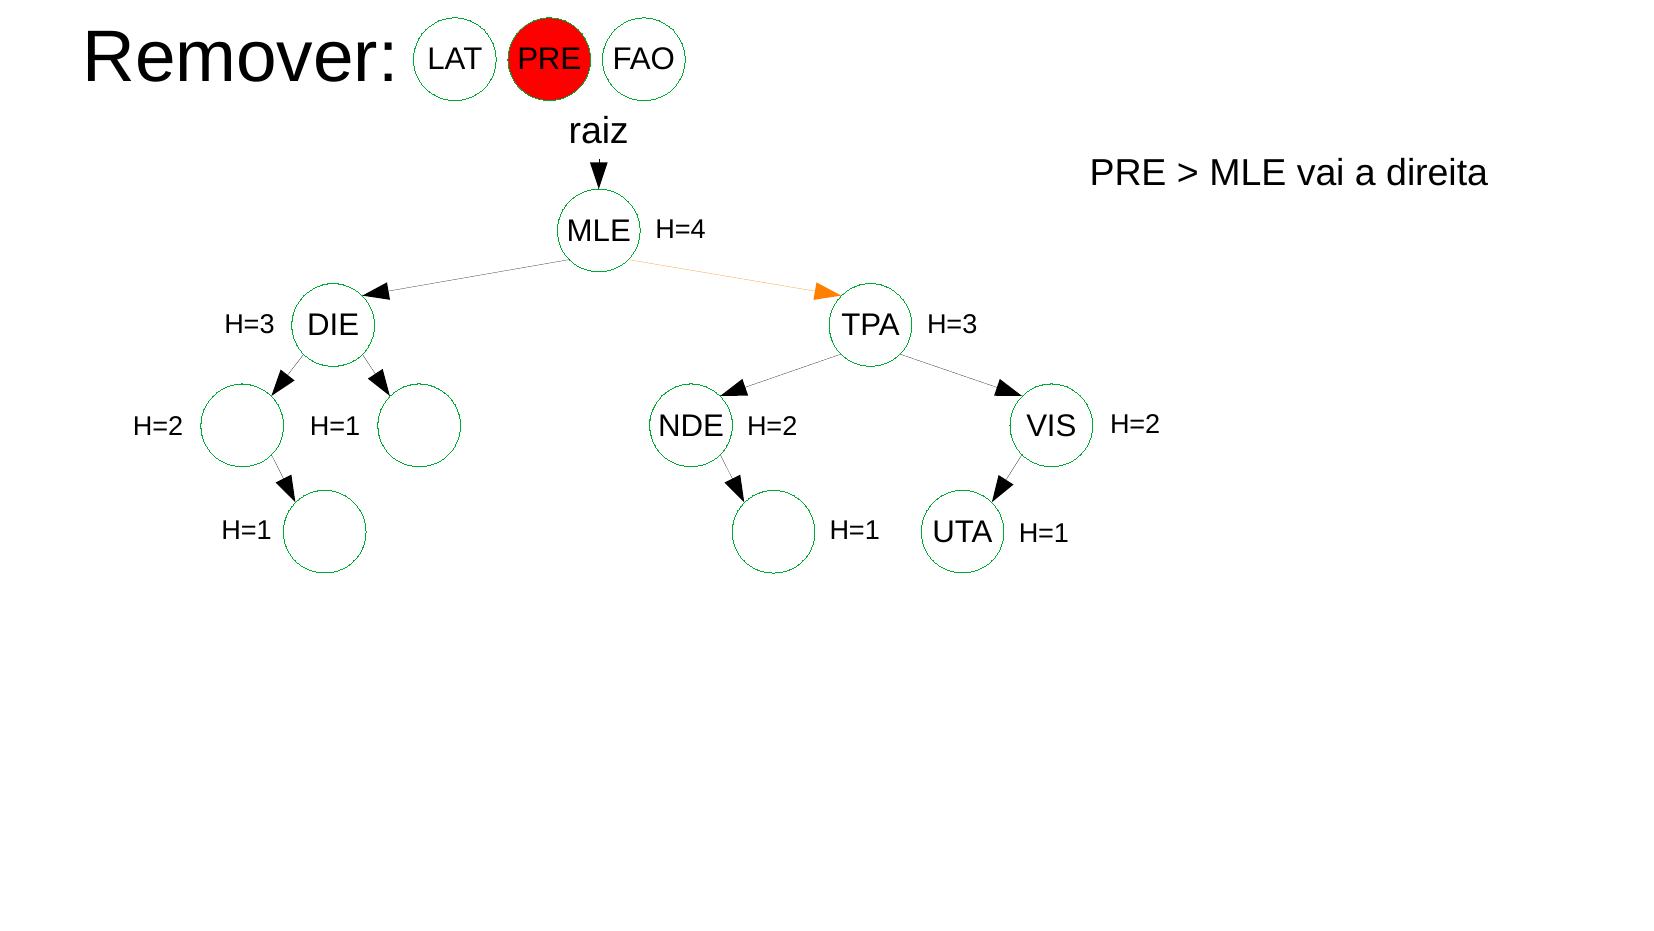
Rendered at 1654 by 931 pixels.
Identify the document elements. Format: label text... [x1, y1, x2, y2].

text_box UTA [921, 490, 1003, 573]
text_box CML [283, 490, 367, 573]
text_box H=4 [640, 206, 721, 252]
text_box H=1 [1003, 510, 1084, 556]
text_box H=2 [1095, 401, 1176, 447]
text_box DIE [291, 283, 375, 367]
text_box H=2 [118, 403, 199, 449]
text_box BUA [200, 383, 284, 467]
text_box H=1 [295, 403, 376, 449]
text_box H=3 [209, 301, 290, 347]
text_box FAO [377, 383, 461, 467]
text_box PRE [507, 17, 591, 101]
text_box VIS [1010, 383, 1093, 467]
text_box H=3 [912, 301, 993, 347]
text_box raiz [553, 102, 644, 160]
text_box TPA [829, 283, 912, 367]
text_box PRE > MLE vai a direita [1074, 143, 1654, 327]
text_box FAO [602, 17, 686, 101]
text_box H=1 [206, 507, 287, 553]
text_box MLE [557, 189, 640, 272]
title Remover: [82, 0, 402, 138]
text_box PRE [732, 490, 815, 574]
text_box H=2 [732, 403, 813, 449]
text_box NDE [649, 383, 733, 467]
text_box LAT [413, 17, 497, 101]
text_box H=1 [814, 507, 895, 553]
